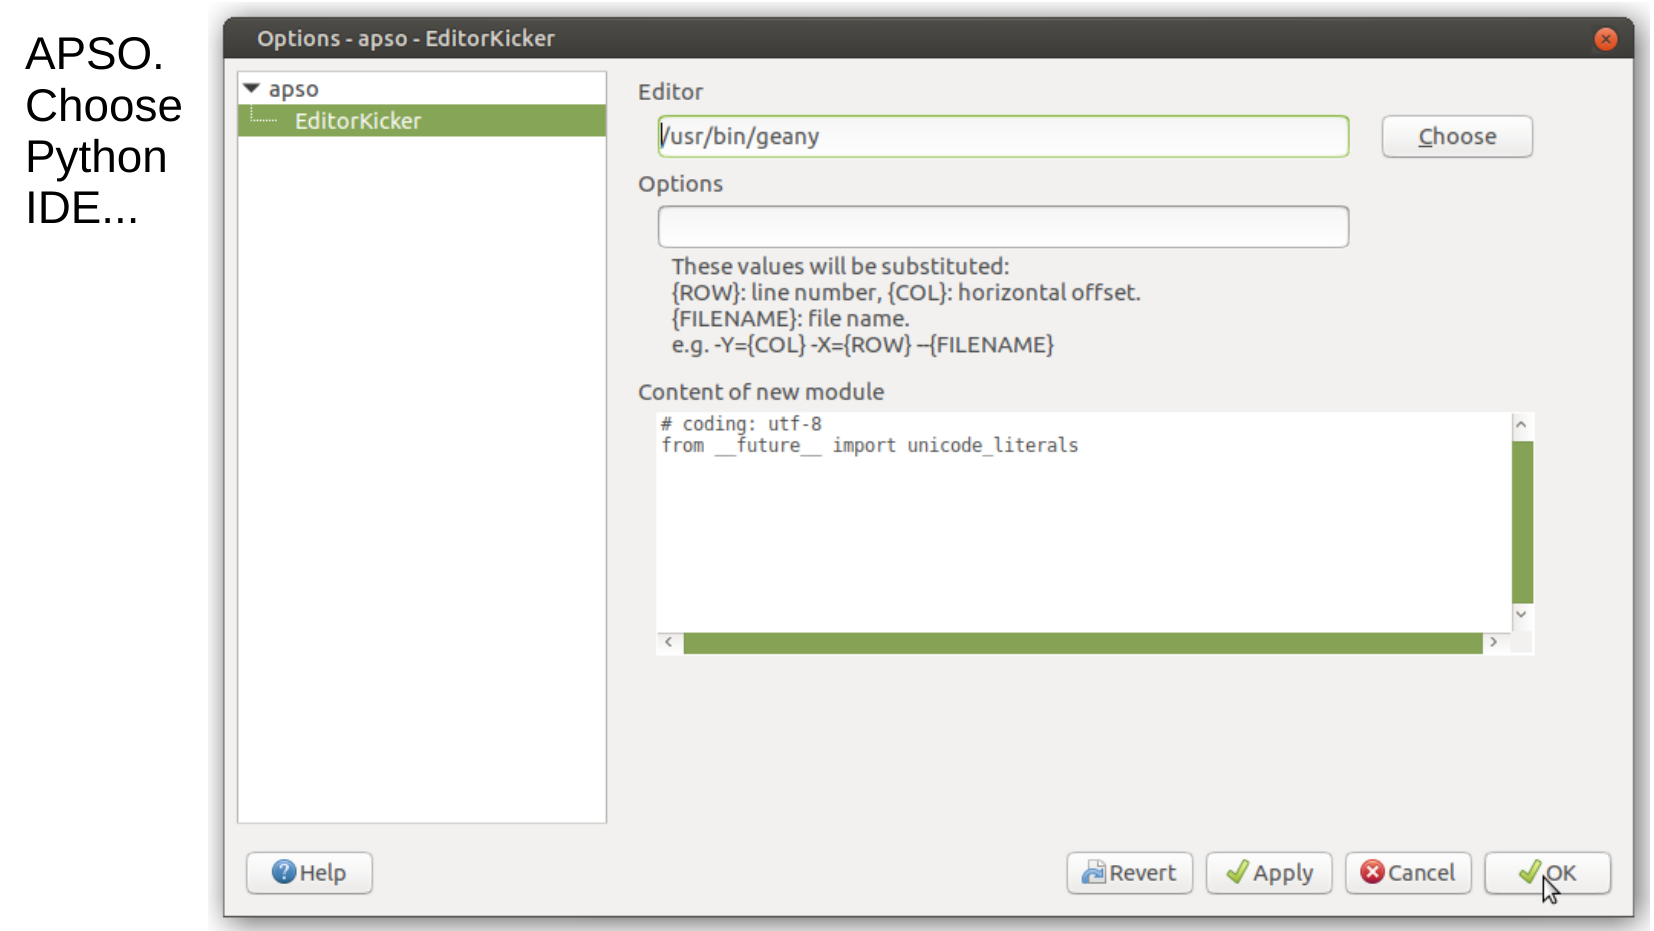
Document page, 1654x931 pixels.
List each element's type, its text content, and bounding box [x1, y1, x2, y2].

picture [208, 2, 1650, 931]
subtitle APSO. Choose Python IDE... [25, 28, 208, 285]
